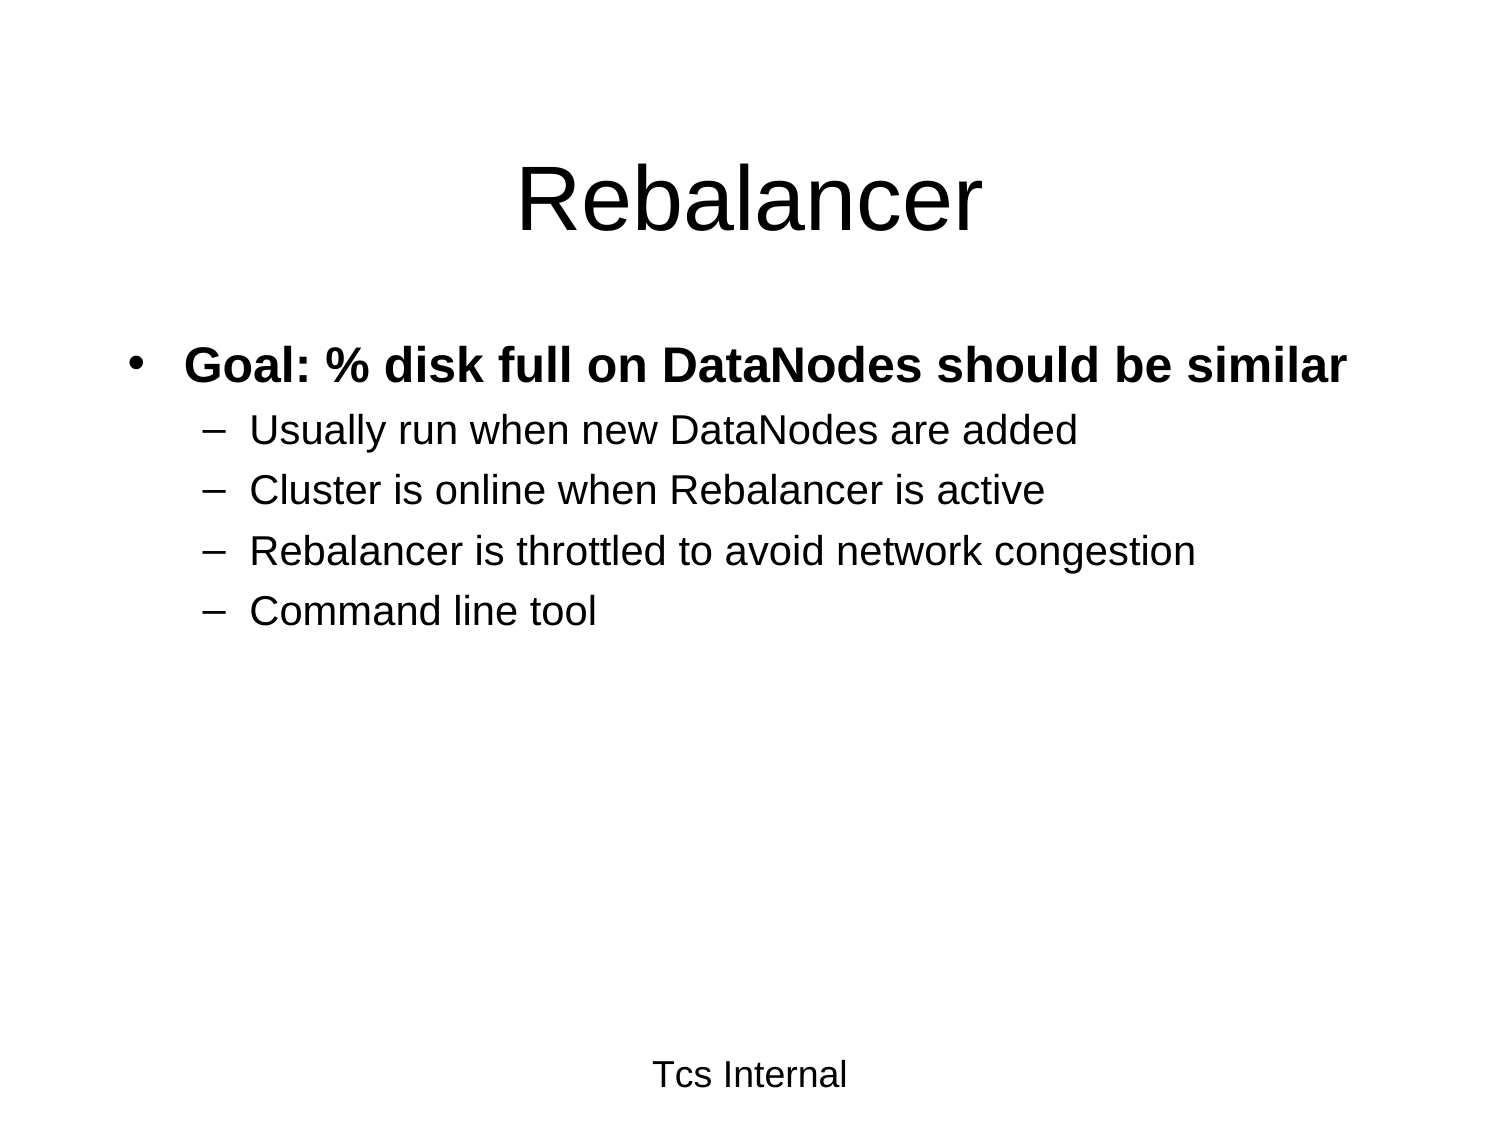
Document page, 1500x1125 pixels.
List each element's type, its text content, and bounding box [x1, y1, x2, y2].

title Rebalancer [112, 99, 1388, 288]
list Goal: % disk full on DataNodes should be similar Usually run when new DataNodes are added Cluster is online when Rebalancer is active Rebalancer is throttled to avoid network congestion Command line tool [112, 324, 1388, 1001]
